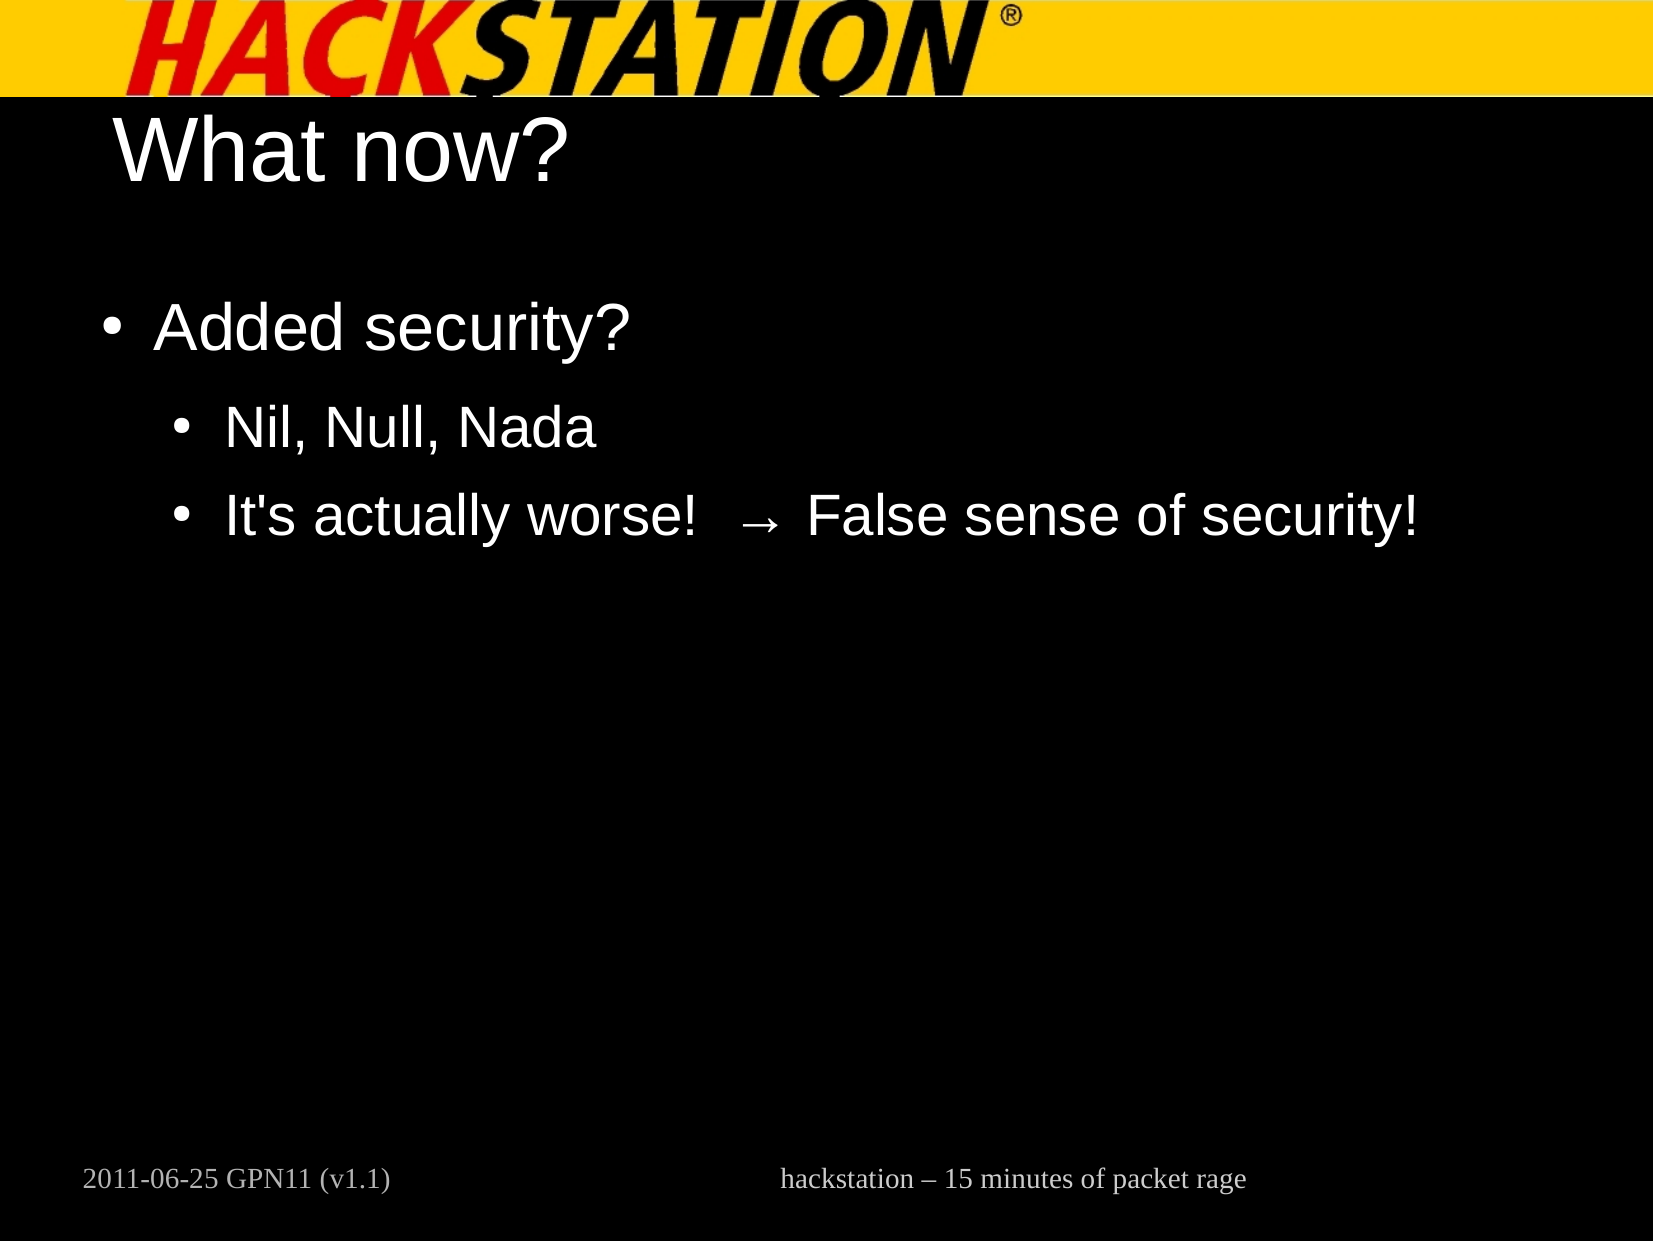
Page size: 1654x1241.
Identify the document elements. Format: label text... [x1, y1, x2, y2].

title What now? [112, 75, 1571, 226]
list Added security? Nil, Null, Nada It's actually worse! → False sense of security! [82, 290, 1571, 1109]
picture [0, 0, 1653, 97]
